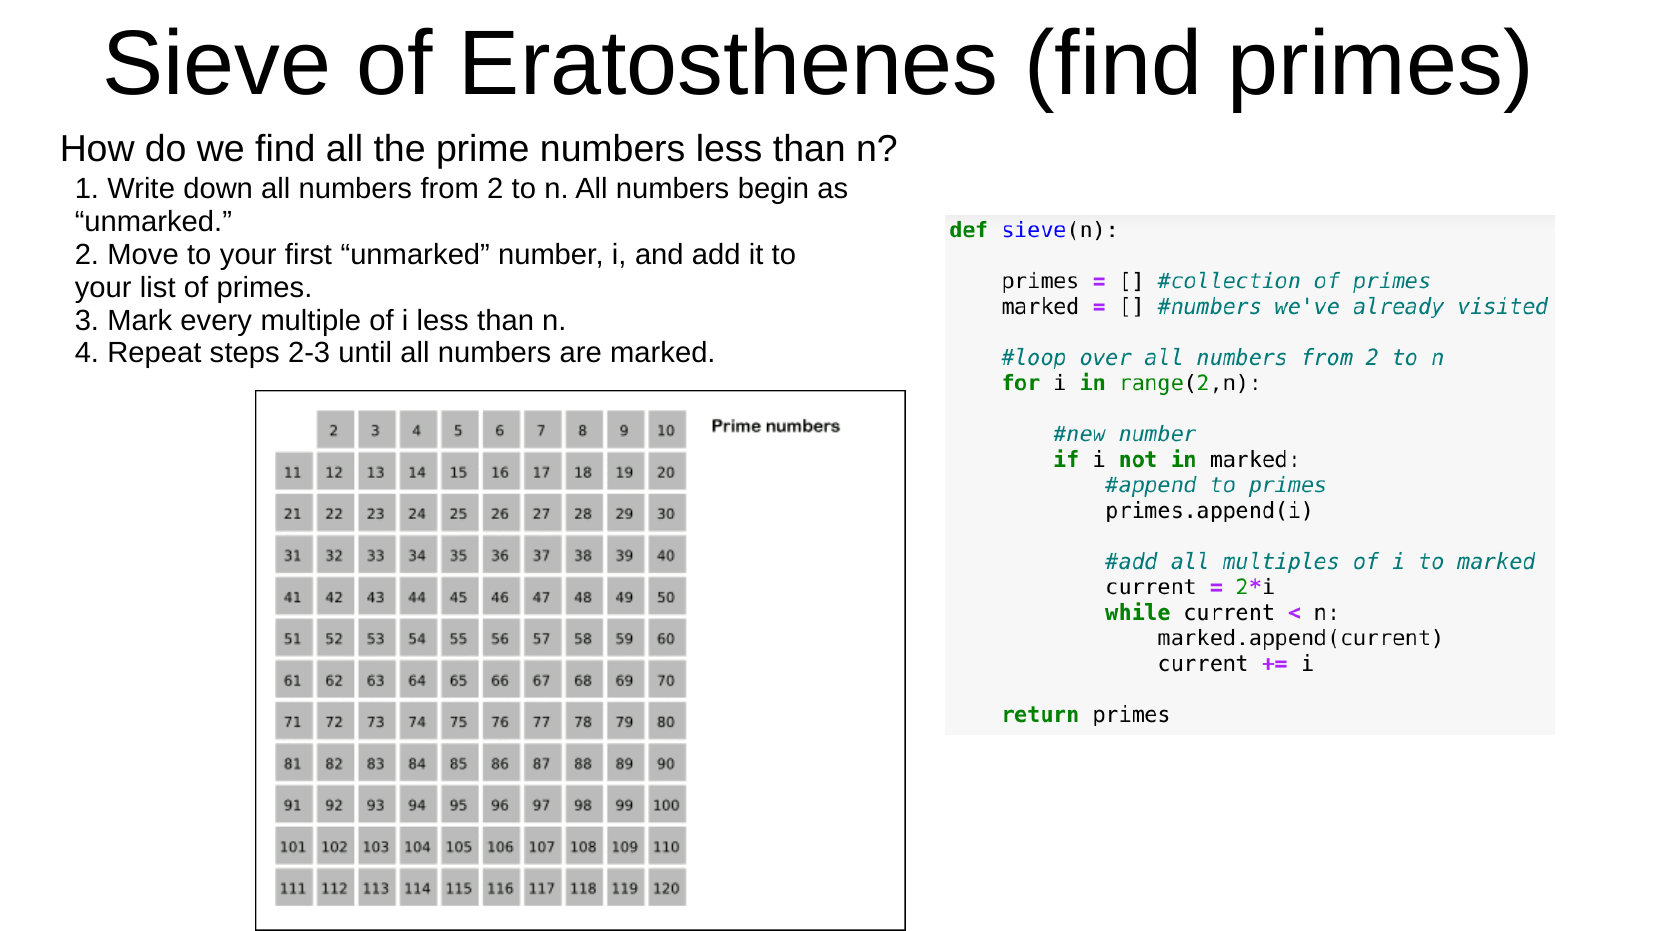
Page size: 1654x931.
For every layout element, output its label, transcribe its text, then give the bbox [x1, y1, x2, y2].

picture [255, 390, 906, 931]
text_box How do we find all the prime numbers less than n? [45, 120, 931, 219]
picture [945, 215, 1555, 736]
title Sieve of Eratosthenes (find primes) [75, 0, 1564, 141]
text_box 1. Write down all numbers from 2 to n. All numbers begin as “unmarked.” 2. Move to your first “unmarked” number, i, and add it to your list of primes. 3. Mark every multiple of i less than n. 4. Repeat steps 2-3 until all numbers are marked. [60, 165, 871, 377]
